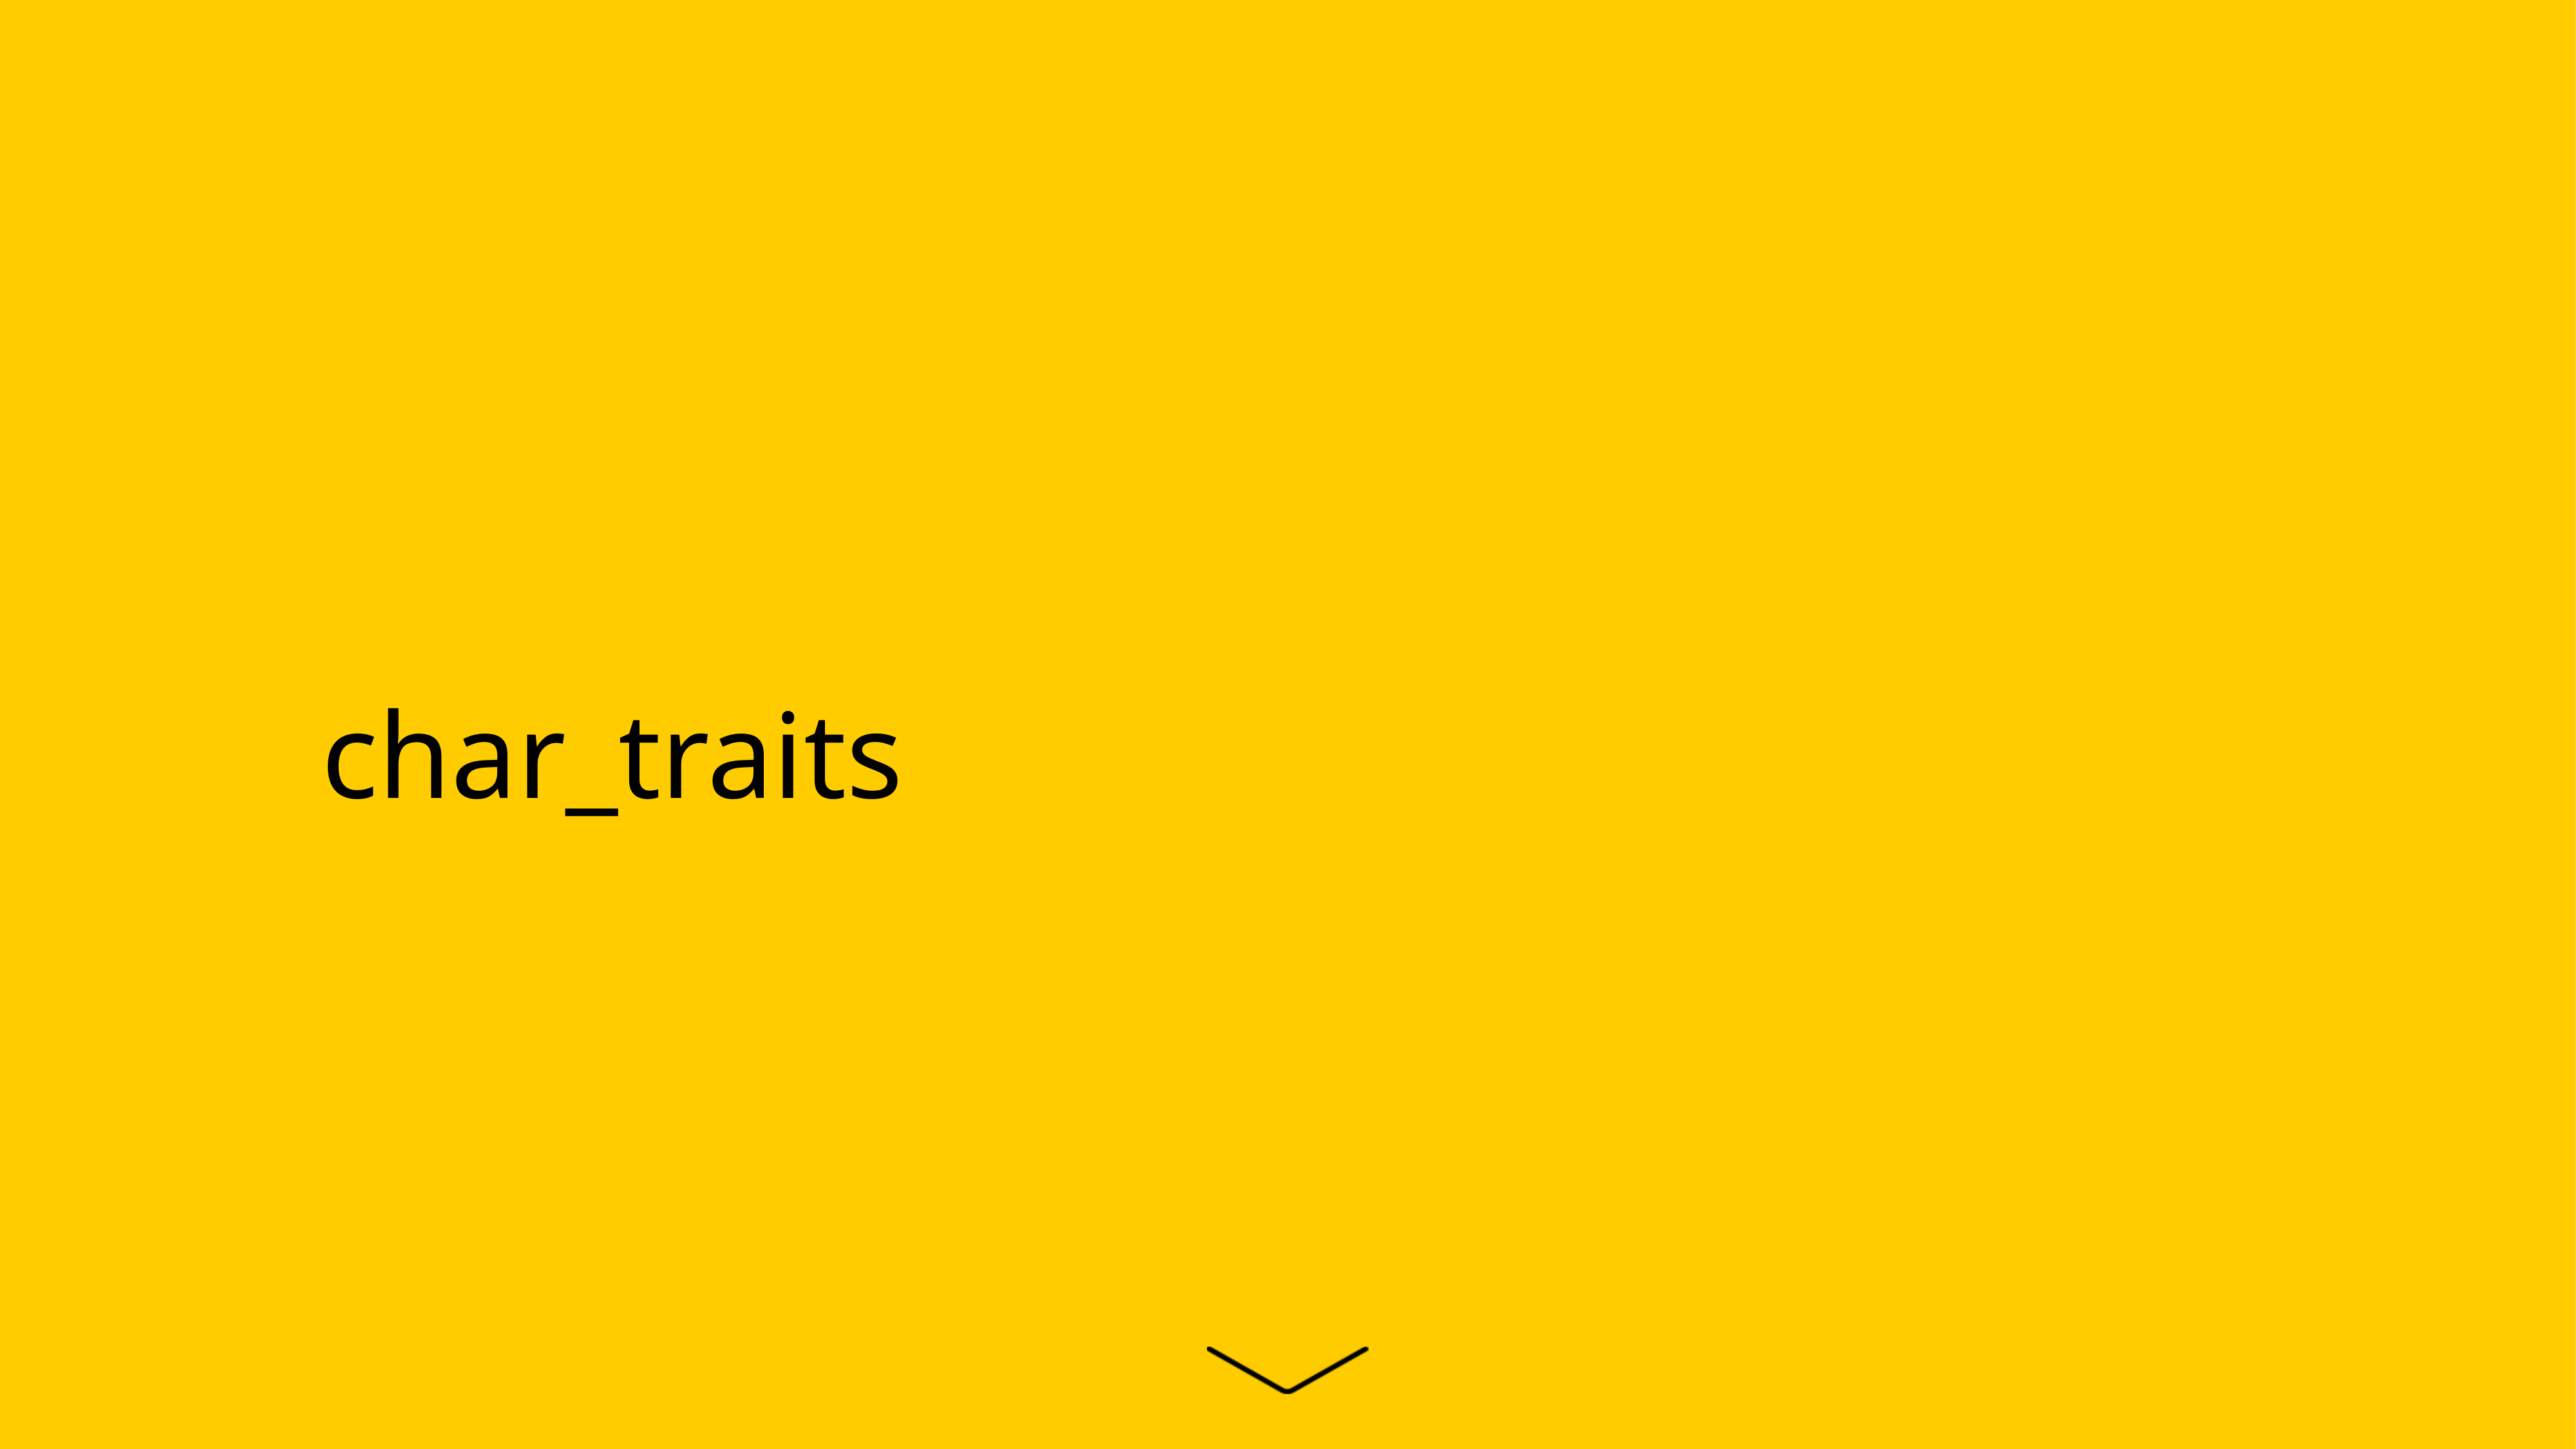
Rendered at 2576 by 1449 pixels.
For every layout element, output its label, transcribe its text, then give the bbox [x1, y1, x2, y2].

picture [1207, 1347, 1368, 1396]
title char_traits [321, 429, 2253, 1074]
